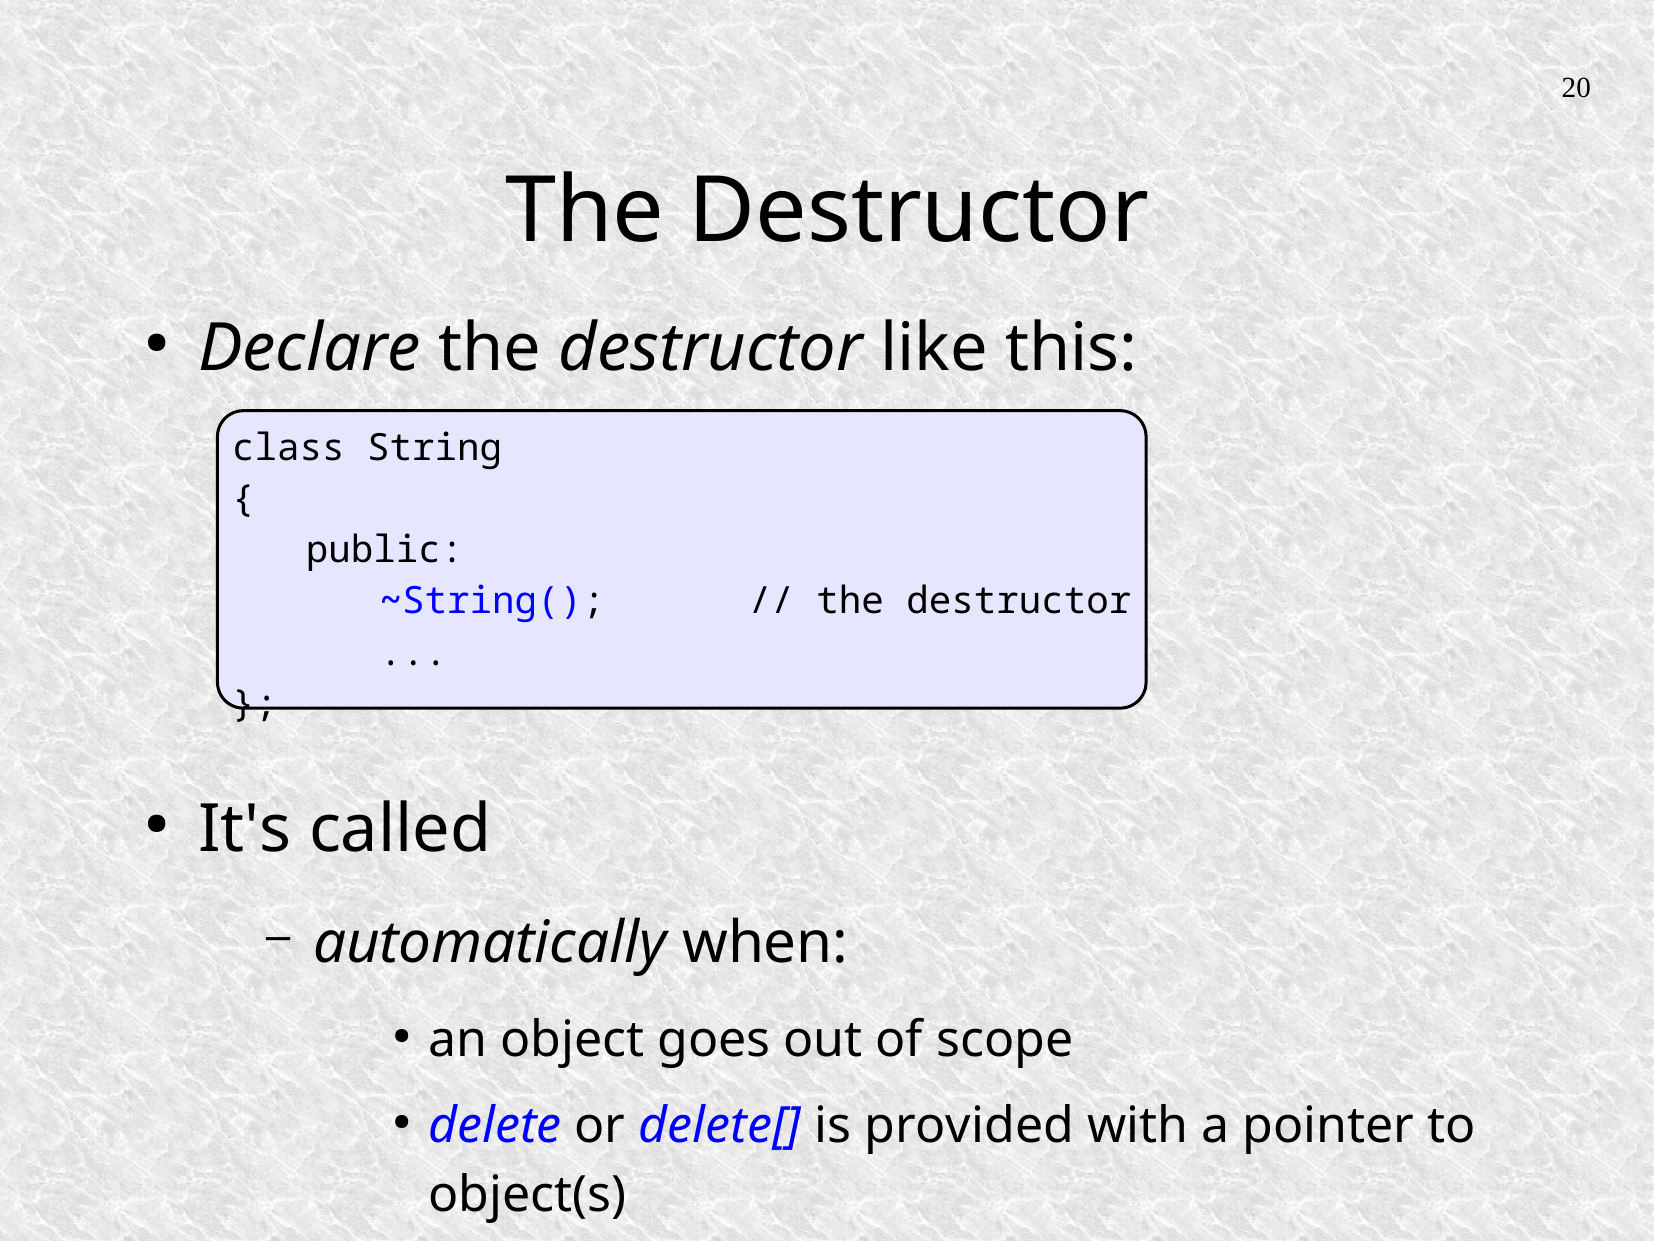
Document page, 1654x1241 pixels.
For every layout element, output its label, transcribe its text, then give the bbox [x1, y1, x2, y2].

text_box [217, 410, 1147, 709]
picture [0, 0, 1654, 1241]
text_box class String { public: ~String(); // the destructor ... }; [232, 420, 1132, 684]
title The Destructor [121, 102, 1534, 311]
list Declare the destructor like this: It's called automatically when: an object goes out of scope delete or delete[] is provided with a pointer to object(s) explicitly after placement new [127, 298, 1616, 1241]
